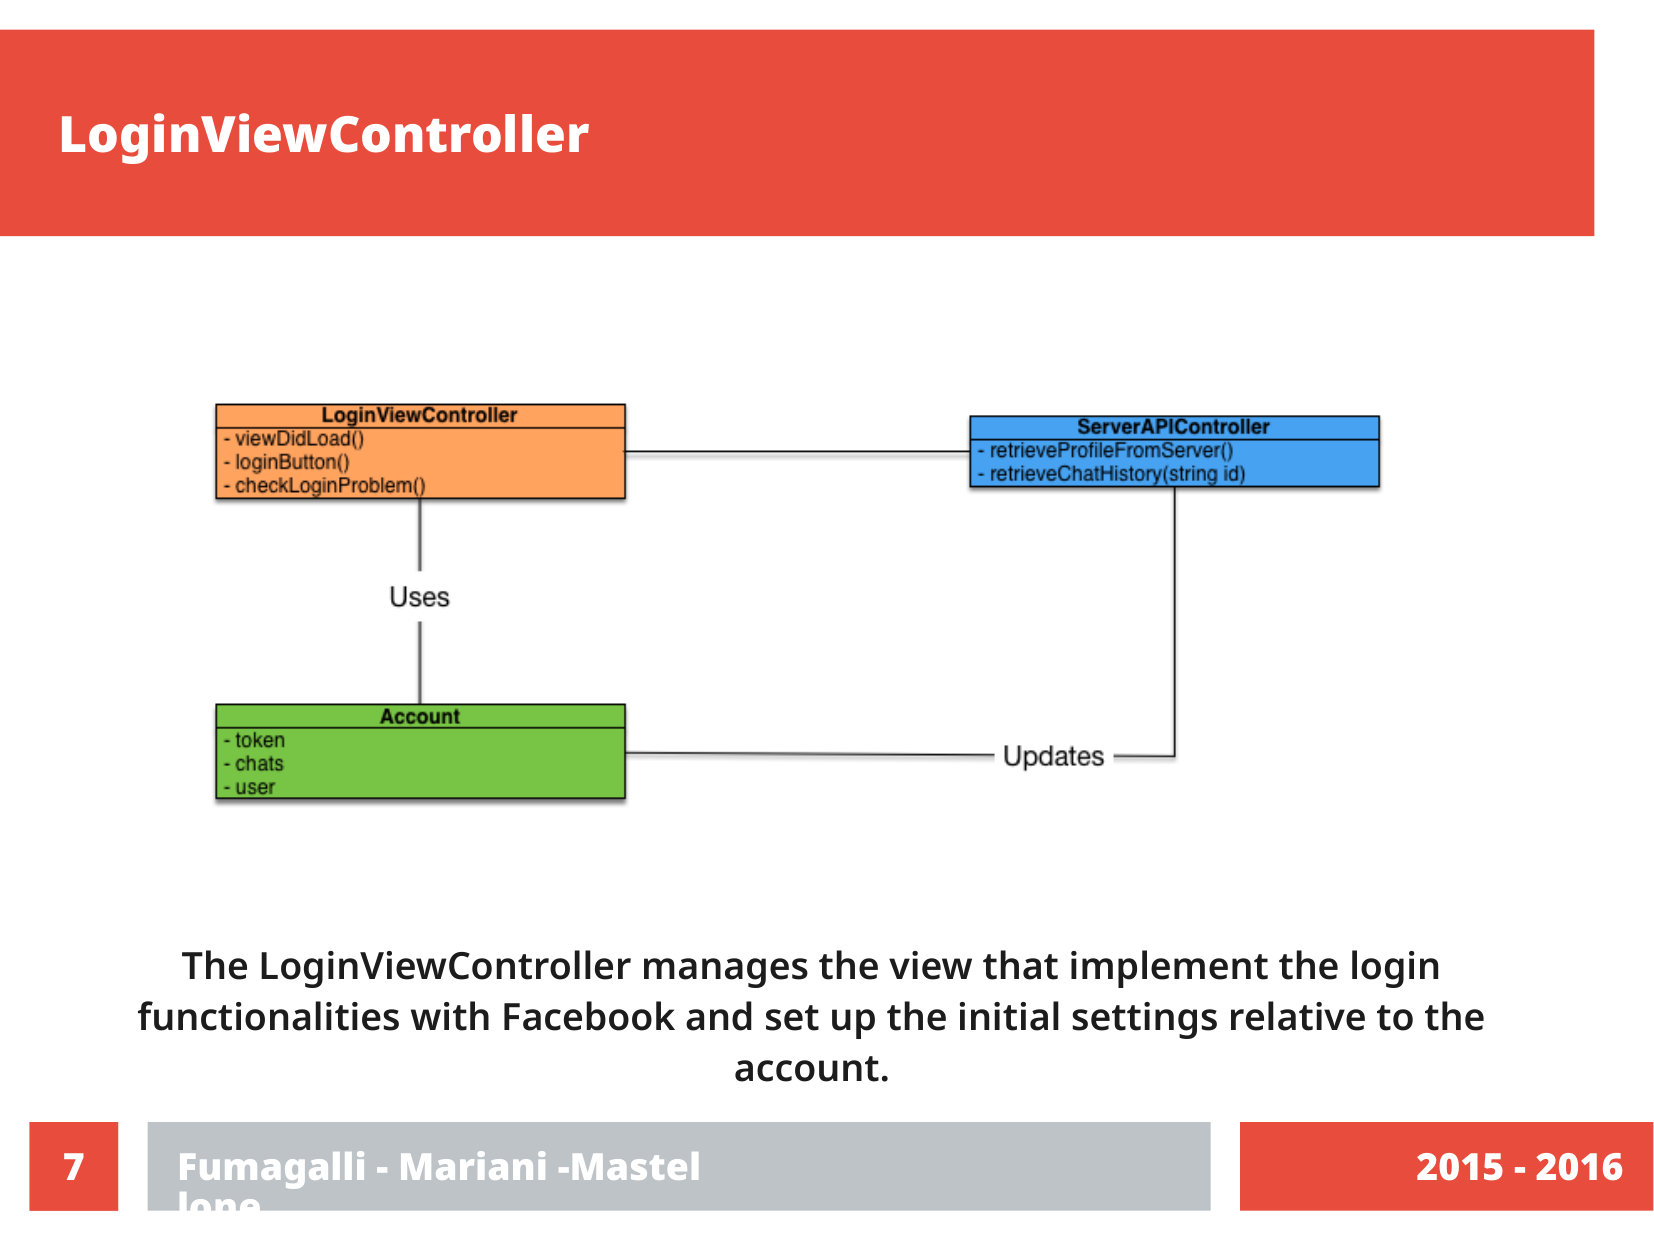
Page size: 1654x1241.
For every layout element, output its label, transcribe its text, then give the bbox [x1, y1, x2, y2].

picture [147, 347, 1501, 920]
title LoginViewController [59, 59, 1595, 207]
list The LoginViewController manages the view that implement the login functionalities with Facebook and set up the initial settings relative to the account. [59, 324, 1565, 1093]
